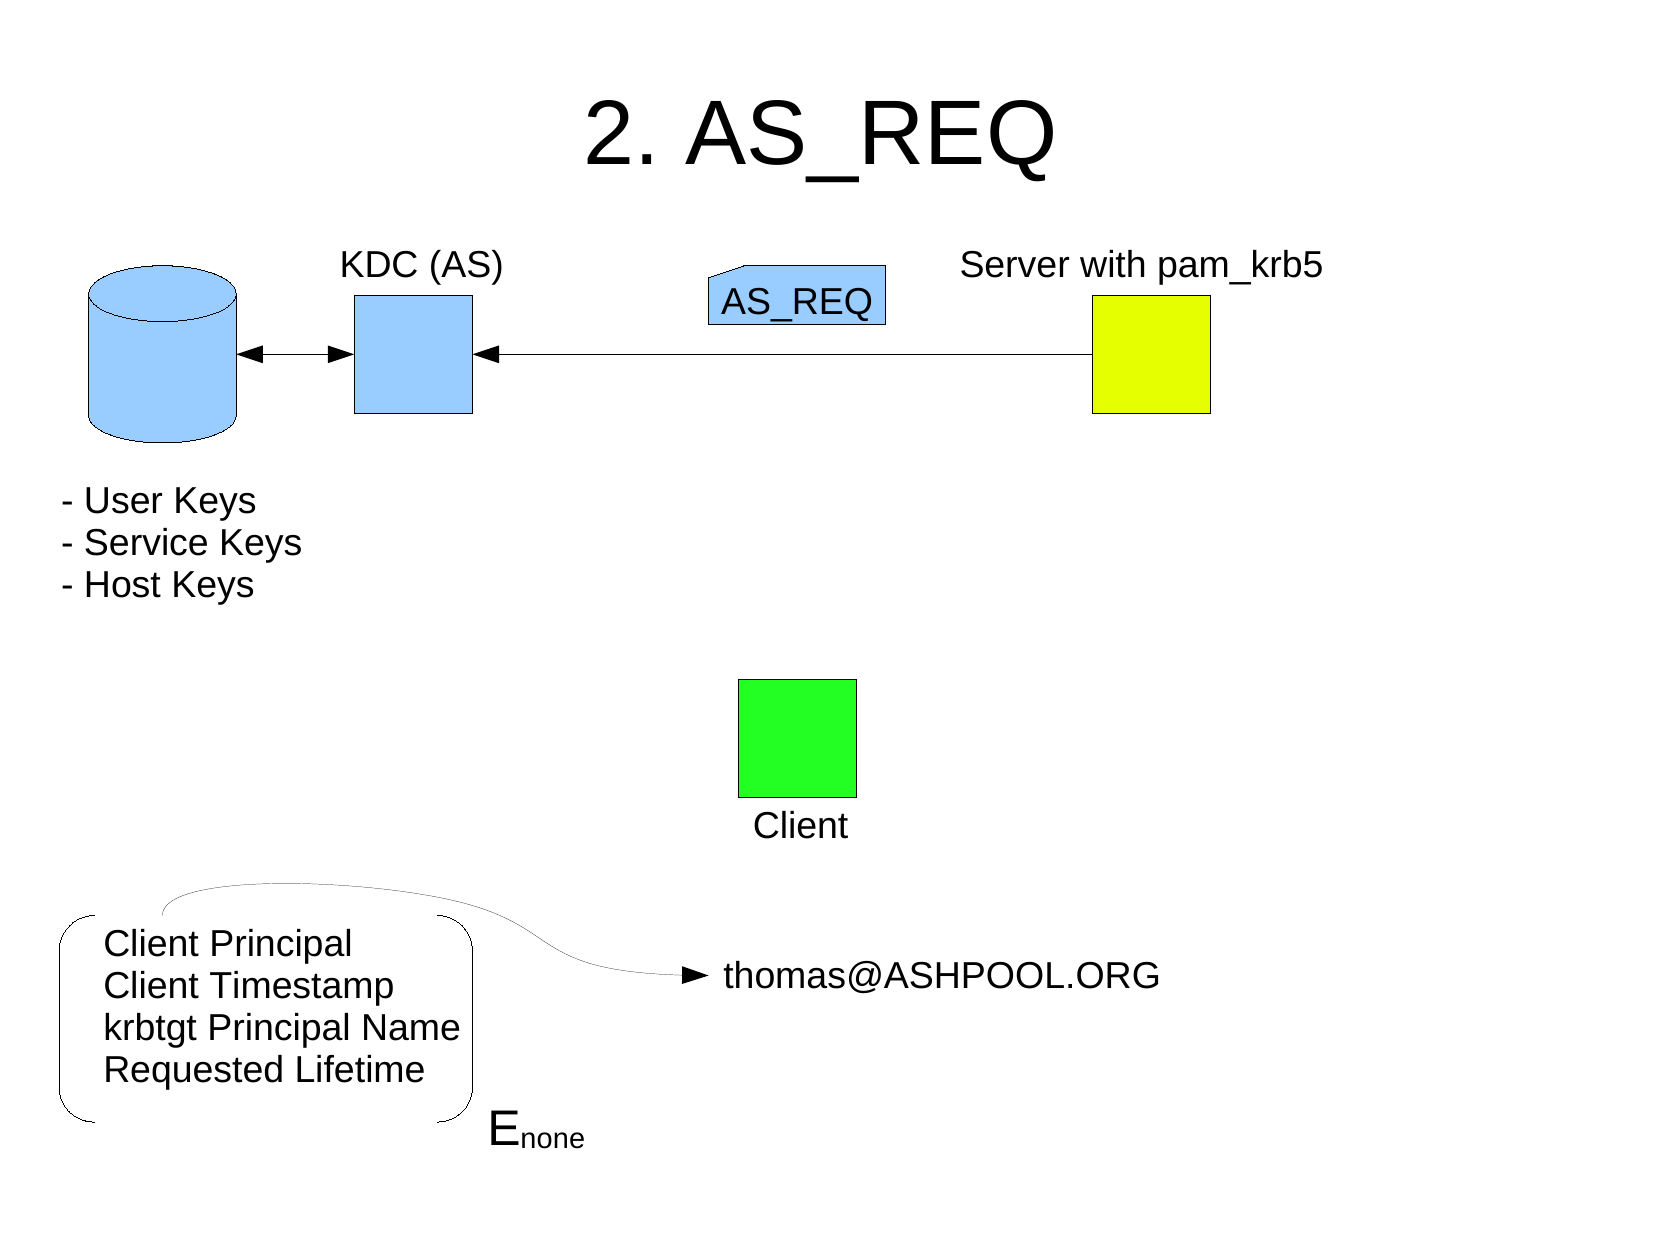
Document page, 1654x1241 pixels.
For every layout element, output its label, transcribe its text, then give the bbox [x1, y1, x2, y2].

text_box Enone [472, 1092, 650, 1182]
text_box thomas@ASHPOOL.ORG [708, 947, 1168, 1004]
text_box Server with pam_krb5 [944, 236, 1359, 294]
text_box [1092, 295, 1211, 414]
text_box AS_REQ [708, 265, 886, 325]
text_box Client [738, 797, 886, 855]
text_box [88, 265, 237, 443]
text_box - User Keys - Service Keys - Host Keys [46, 472, 314, 614]
text_box [354, 295, 473, 414]
text_box KDC (AS) [324, 236, 516, 294]
text_box Client Principal Client Timestamp krbtgt Principal Name Requested Lifetime [88, 915, 477, 1099]
text_box [738, 679, 857, 797]
title 2. AS_REQ [76, 29, 1565, 237]
